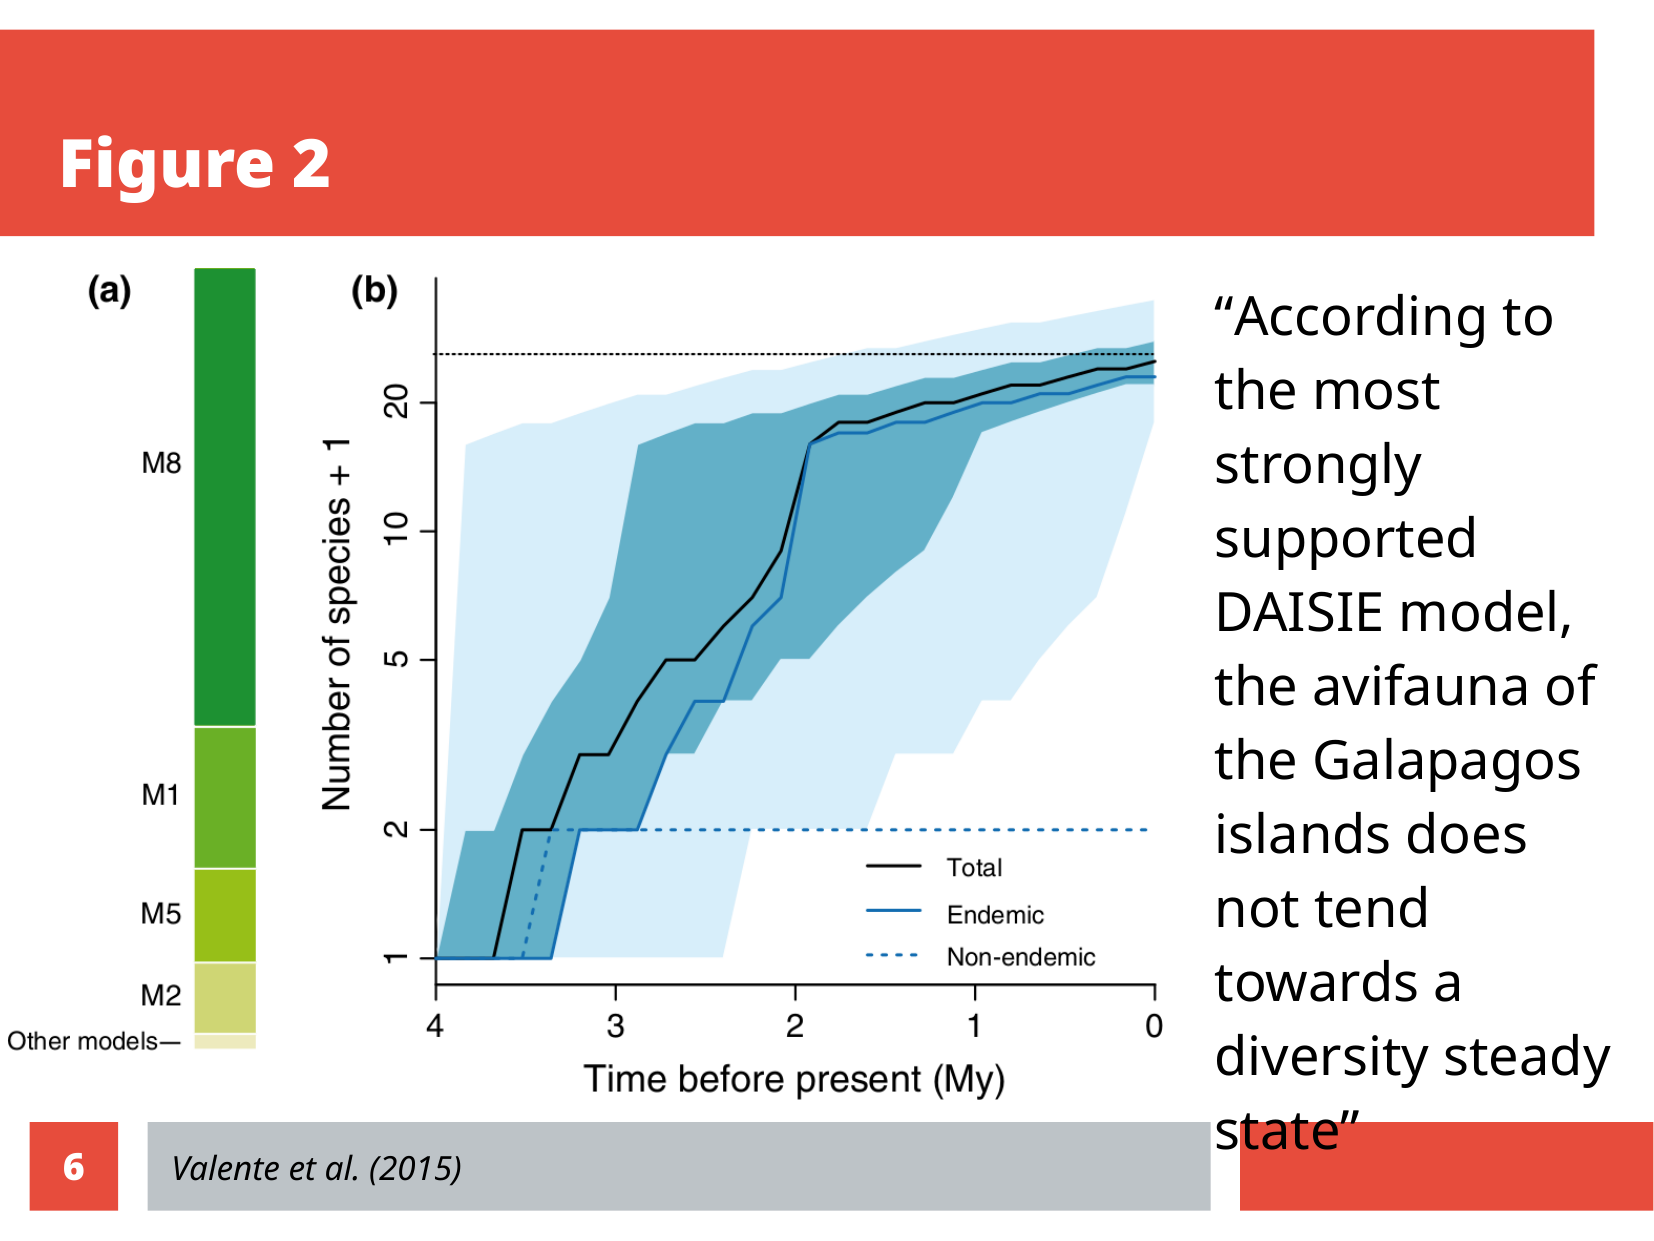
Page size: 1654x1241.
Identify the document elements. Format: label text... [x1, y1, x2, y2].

picture [7, 268, 1163, 1100]
title Figure 2 [59, 59, 1595, 207]
text_box Valente et al. (2015) [156, 1137, 528, 1191]
text_box “According to the most strongly supported DAISIE model, the avifauna of the Galapagos islands does not tend towards a diversity steady state” [1200, 270, 1636, 1104]
